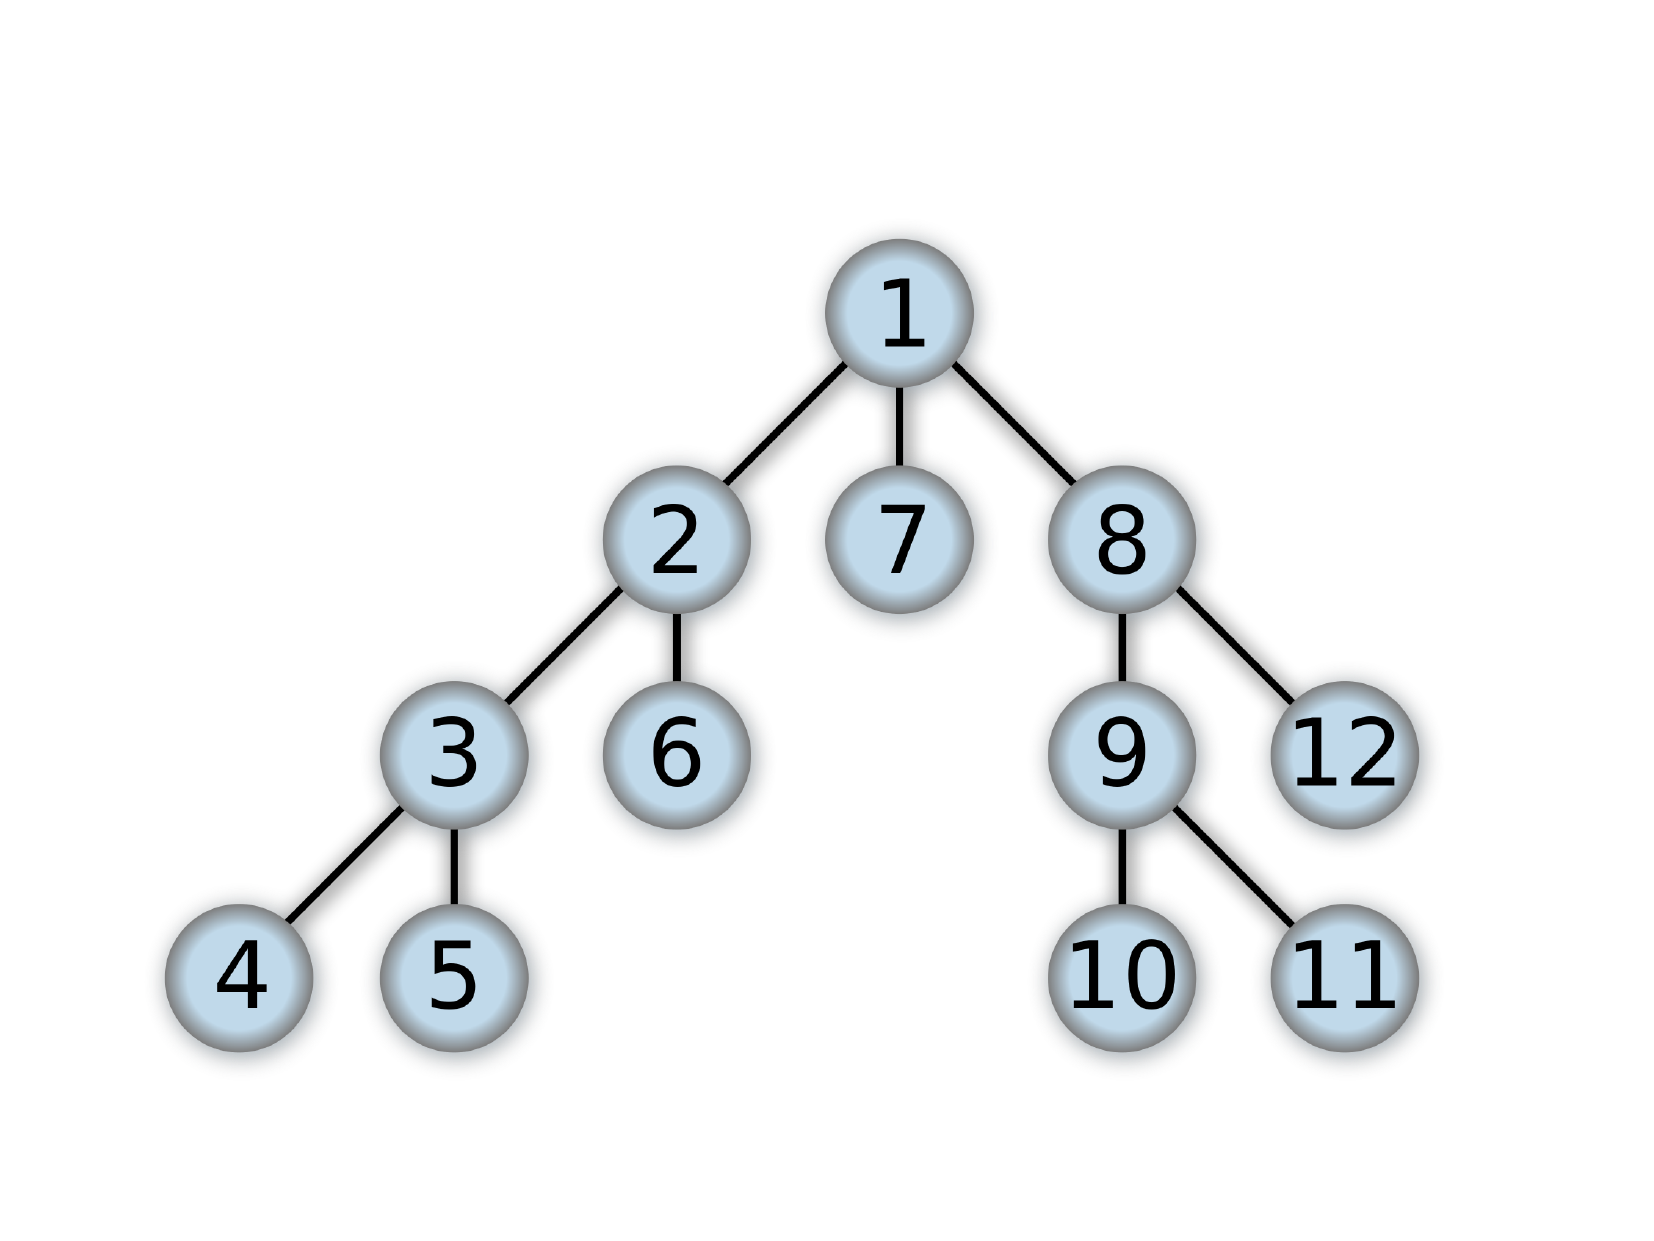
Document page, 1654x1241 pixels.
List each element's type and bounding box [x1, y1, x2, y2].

picture [120, 191, 1530, 1096]
